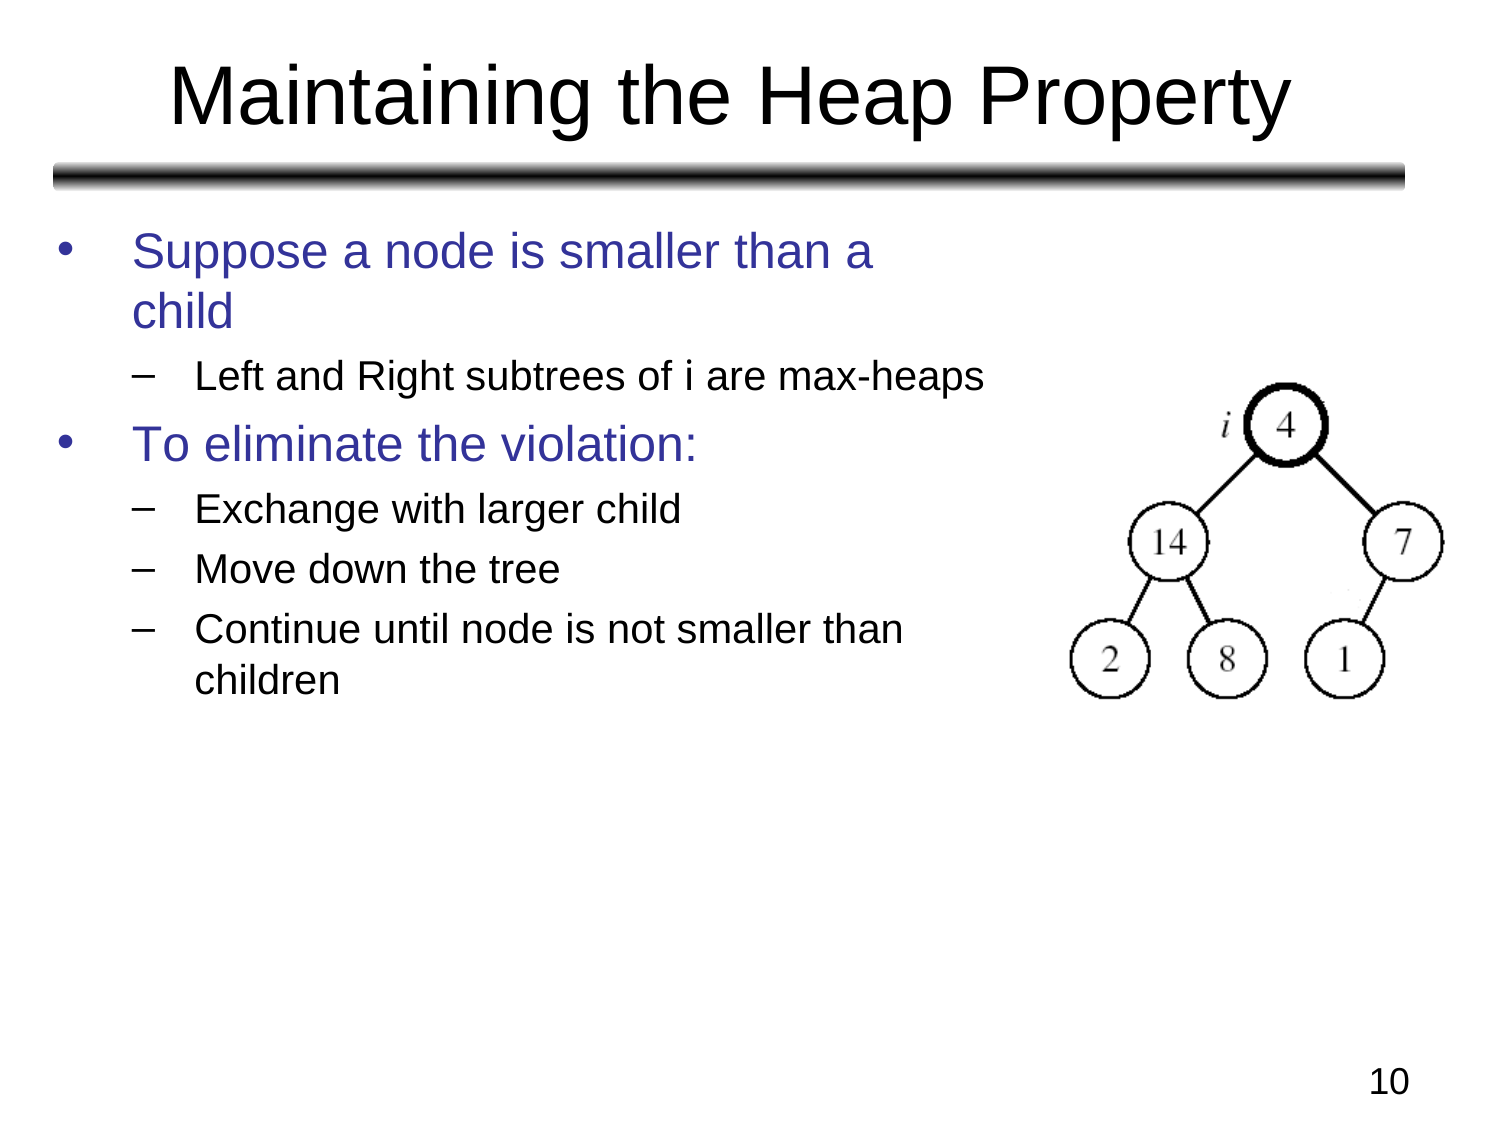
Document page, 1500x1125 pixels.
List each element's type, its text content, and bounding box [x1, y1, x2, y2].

list Suppose a node is smaller than a child Left and Right subtrees of i are max-heaps To eliminate the violation: Exchange with larger child Move down the tree Continue until node is not smaller than children [42, 210, 1005, 1086]
chart [1041, 351, 1455, 705]
title Maintaining the Heap Property [55, 16, 1406, 166]
